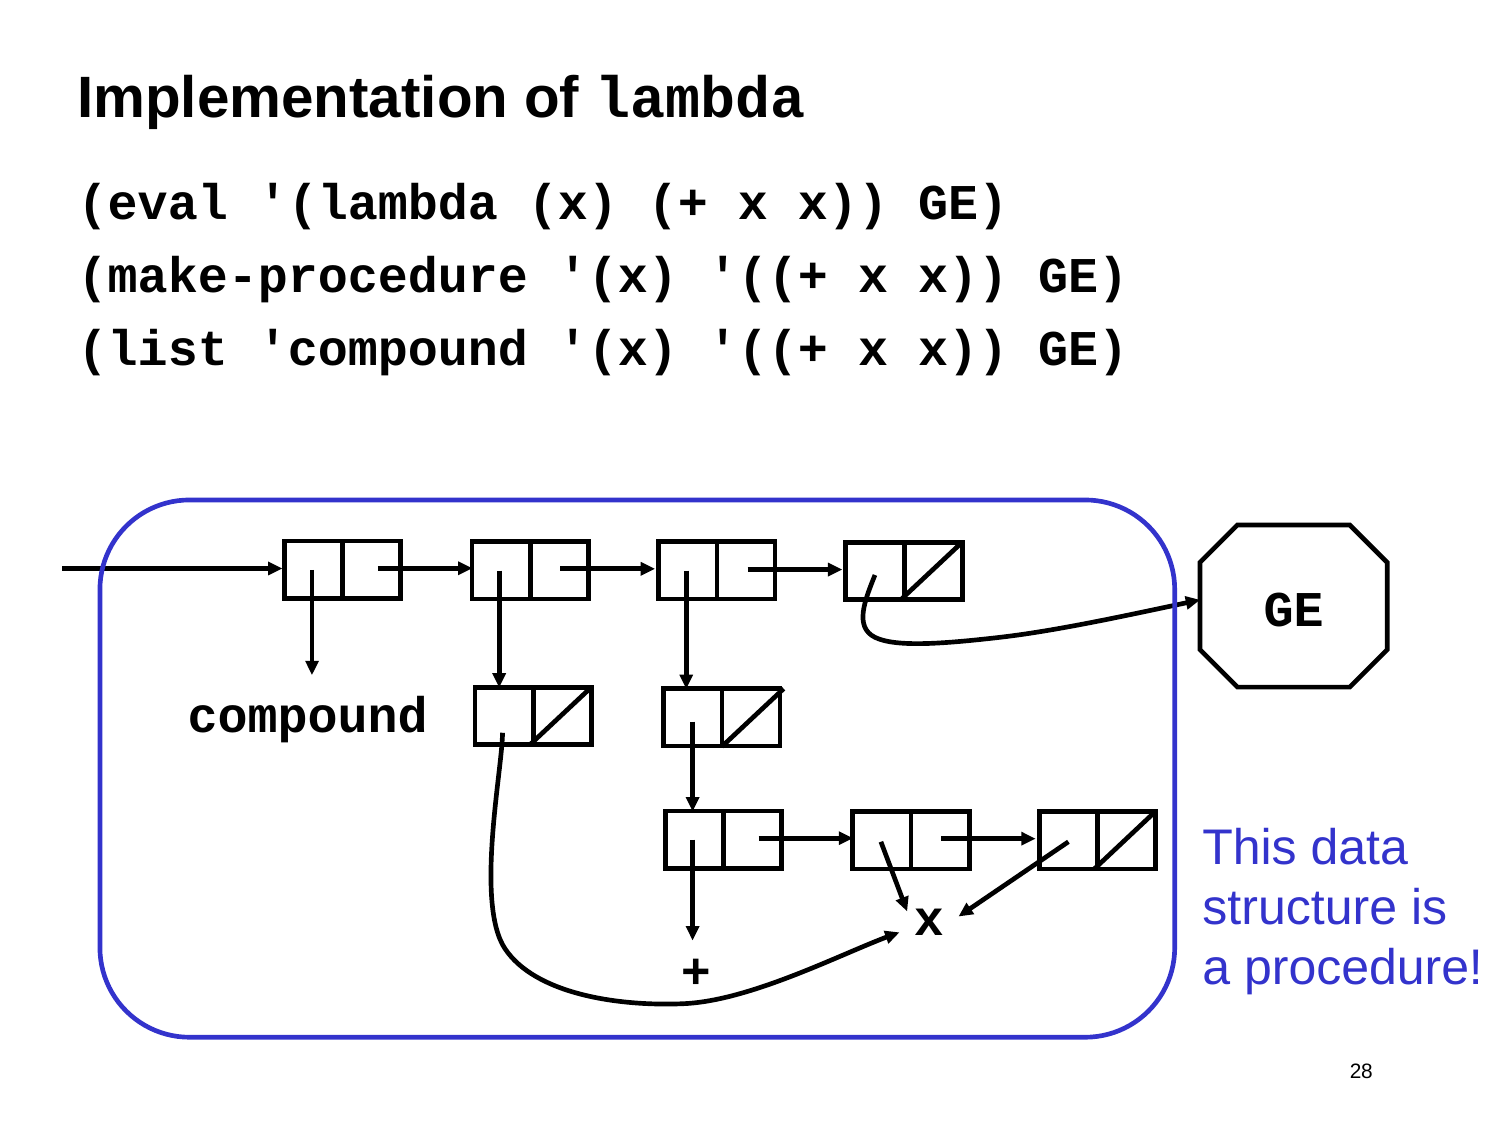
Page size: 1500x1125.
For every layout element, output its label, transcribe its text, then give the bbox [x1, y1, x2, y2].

text_box x [899, 877, 959, 953]
text_box <number> [1025, 1049, 1388, 1101]
text_box compound [150, 675, 466, 751]
text_box GE [1199, 524, 1388, 688]
text_box + [635, 931, 756, 1001]
text_box + [685, 992, 756, 1007]
text_box This data structure is a procedure! [1187, 806, 1499, 1002]
text_box Implementation of lambda [62, 24, 1338, 162]
text_box (eval '(lambda (x) (+ x x)) GE) (make-procedure '(x) '((+ x x)) GE) (list 'compound '(x) '((+ x x)) GE) [62, 162, 1500, 463]
